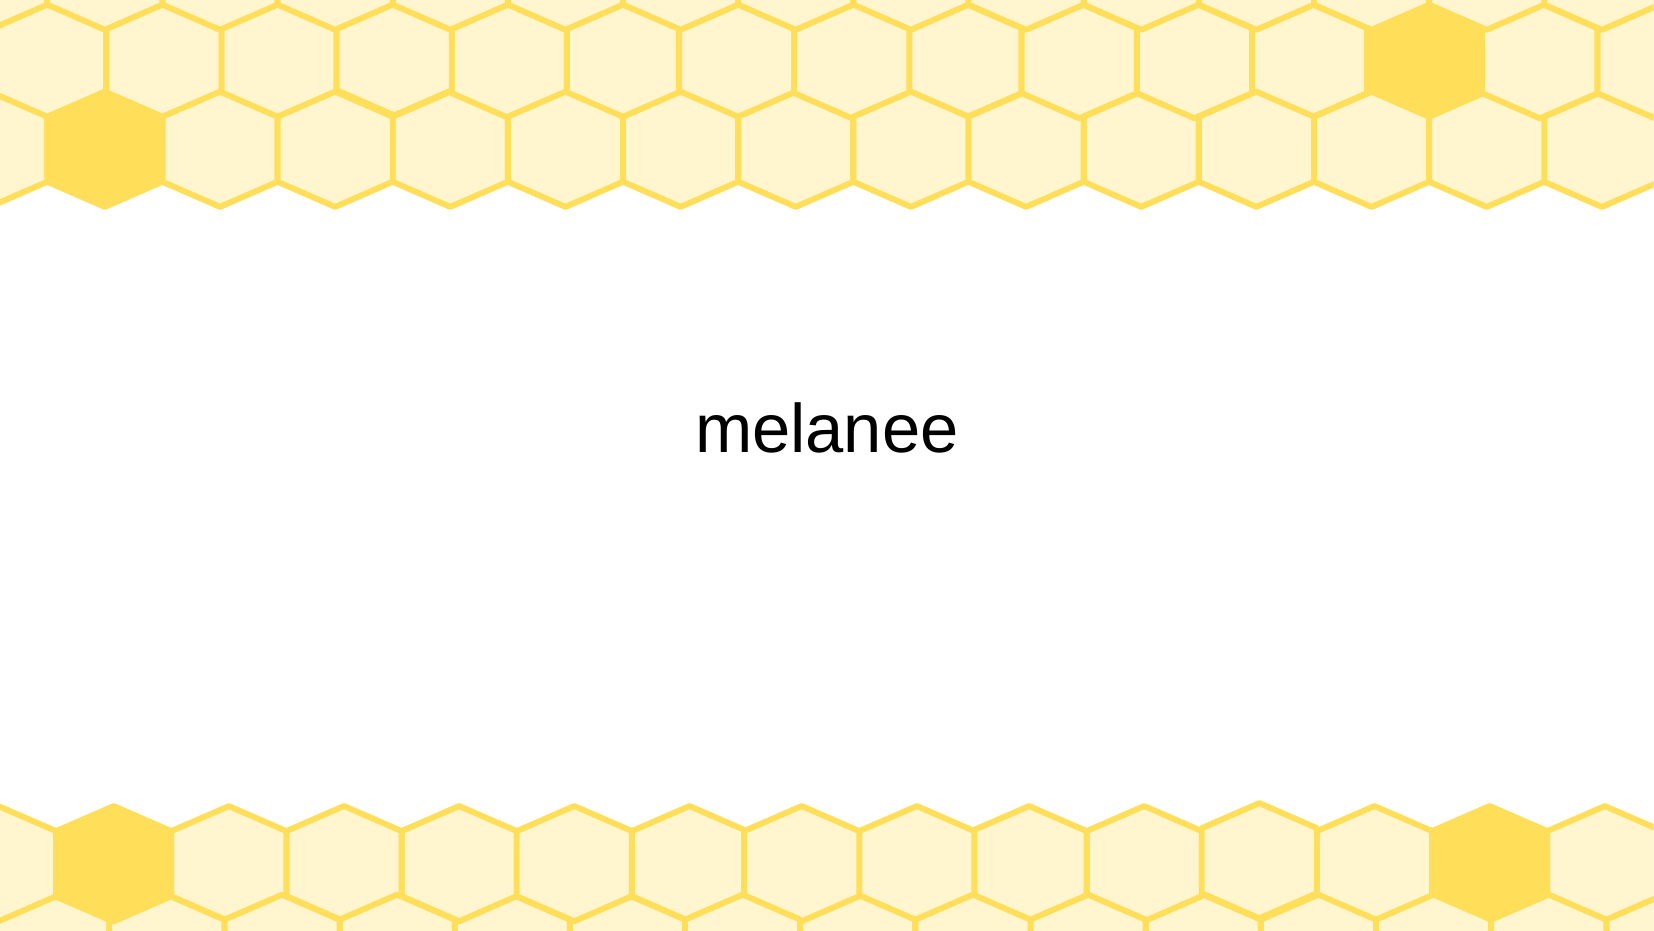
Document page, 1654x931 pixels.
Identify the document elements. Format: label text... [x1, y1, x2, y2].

title melanee [88, 324, 1565, 532]
